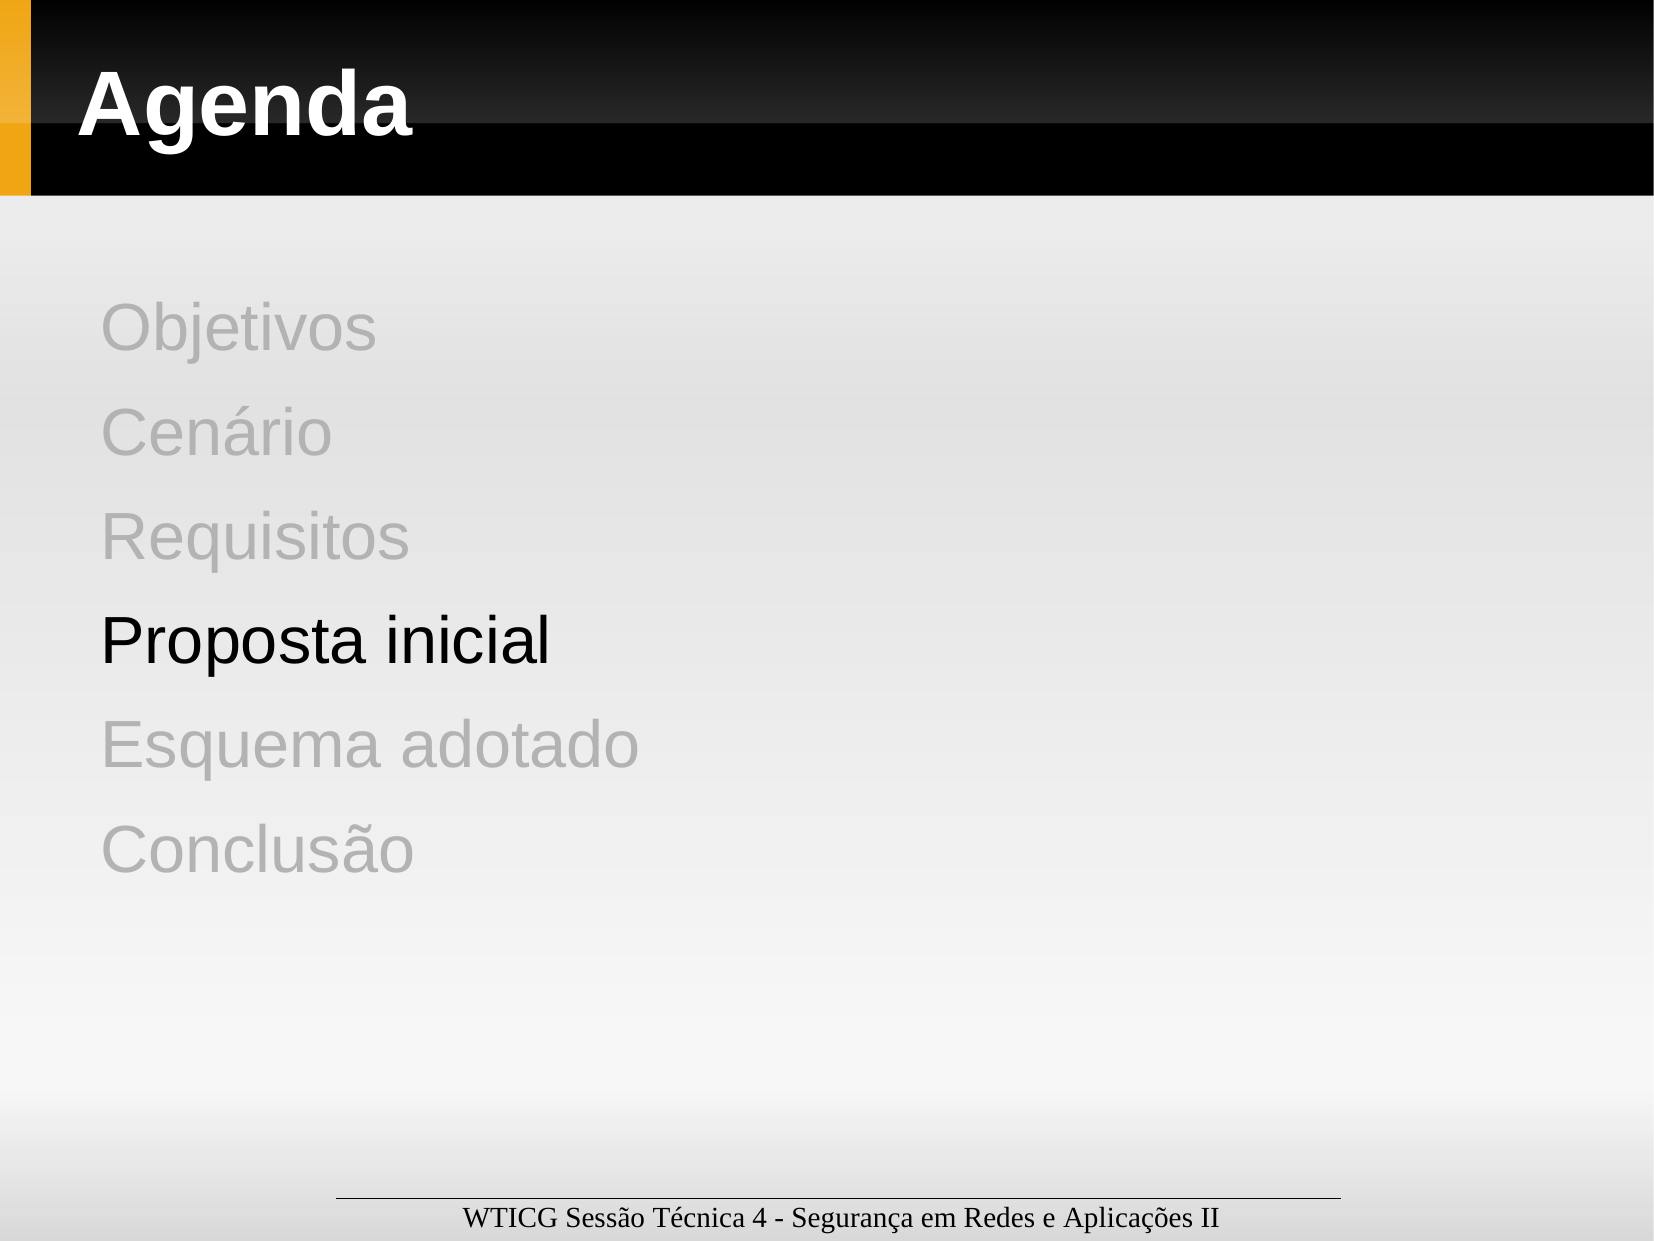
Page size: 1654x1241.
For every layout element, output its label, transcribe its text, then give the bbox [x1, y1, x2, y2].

list Objetivos Cenário Requisitos Proposta inicial Esquema adotado Conclusão [82, 290, 1571, 1094]
title Agenda [76, 0, 1565, 208]
picture [0, 0, 1654, 1241]
